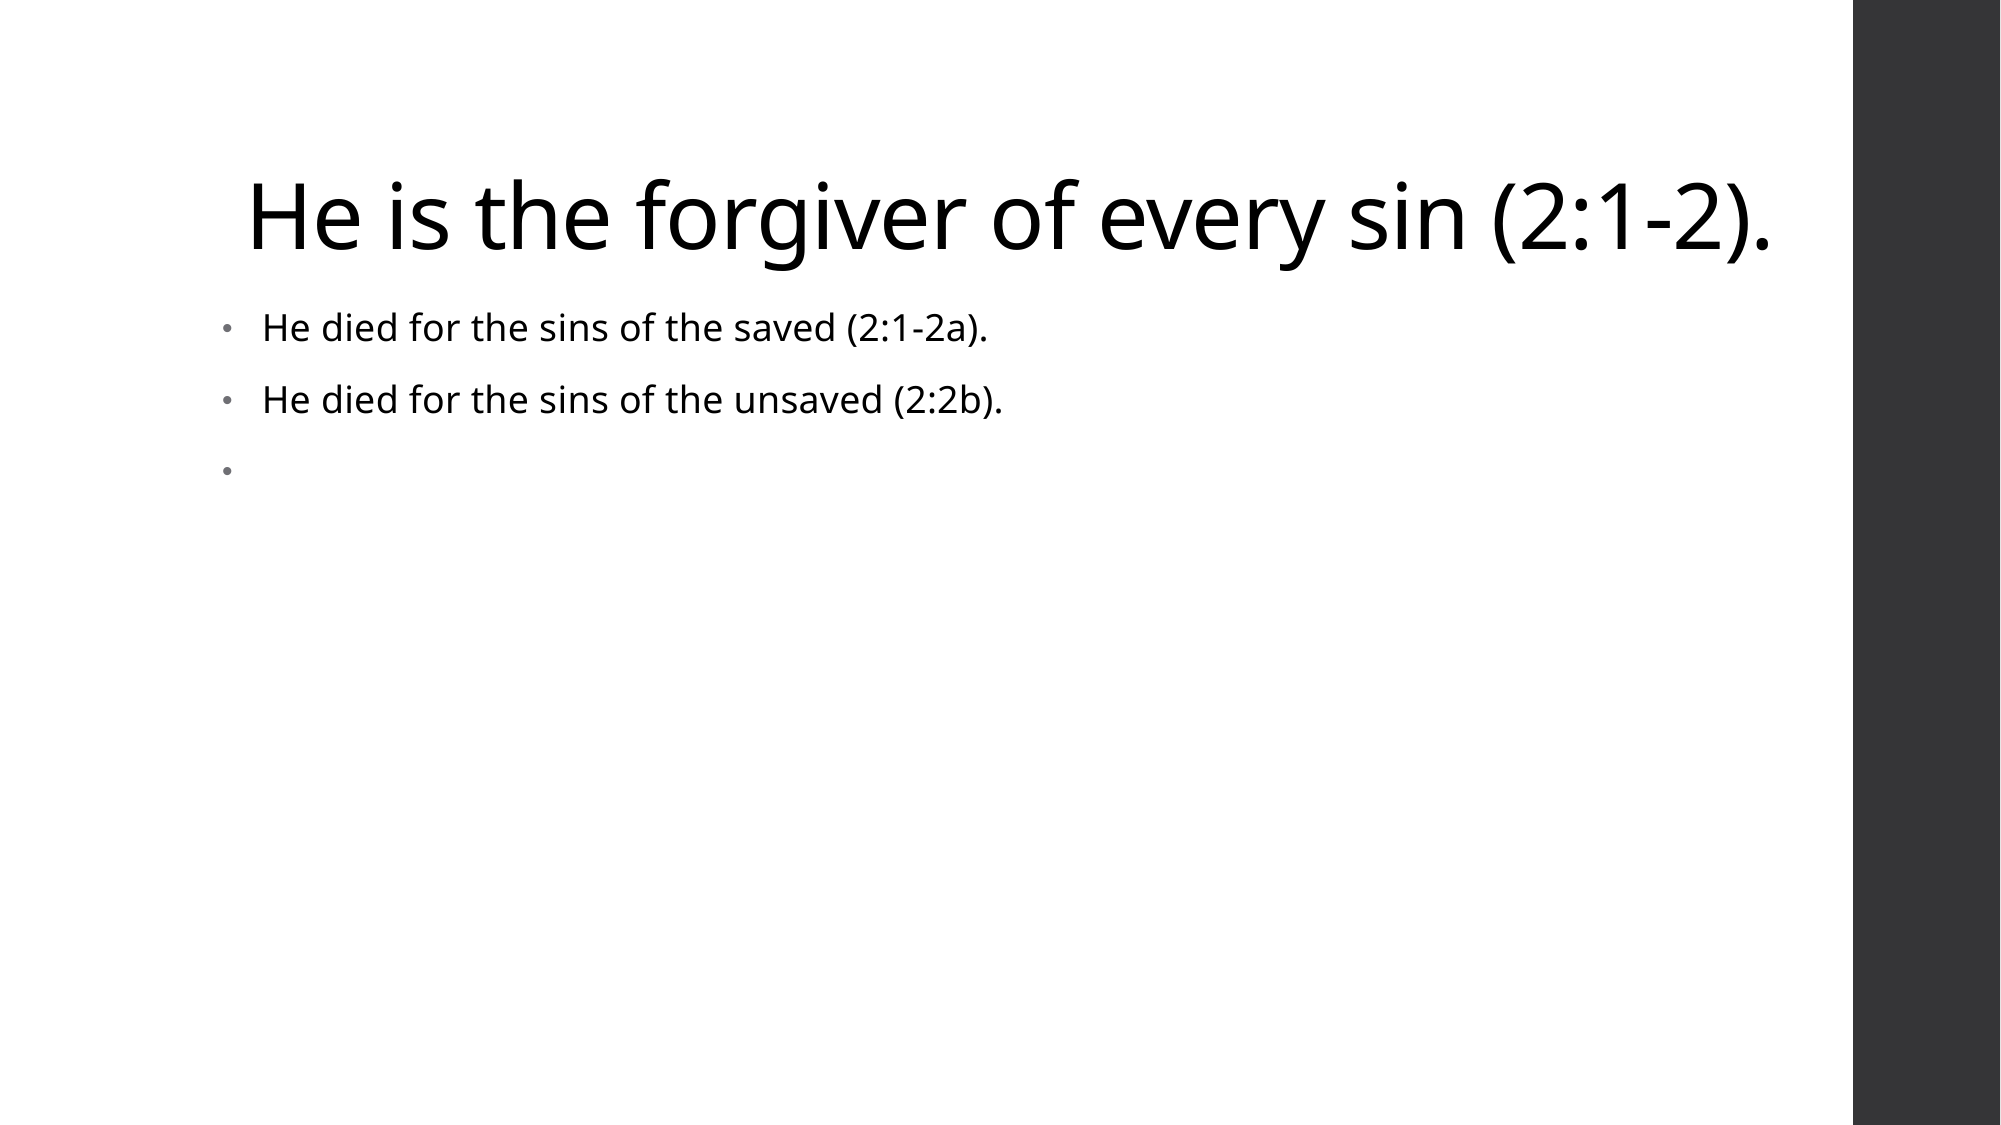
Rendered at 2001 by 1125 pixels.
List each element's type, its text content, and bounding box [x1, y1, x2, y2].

title He is the forgiver of every sin (2:1-2). [206, 60, 1797, 278]
list He died for the sins of the saved (2:1-2a). He died for the sins of the unsaved (2:2b). [206, 299, 1617, 1014]
